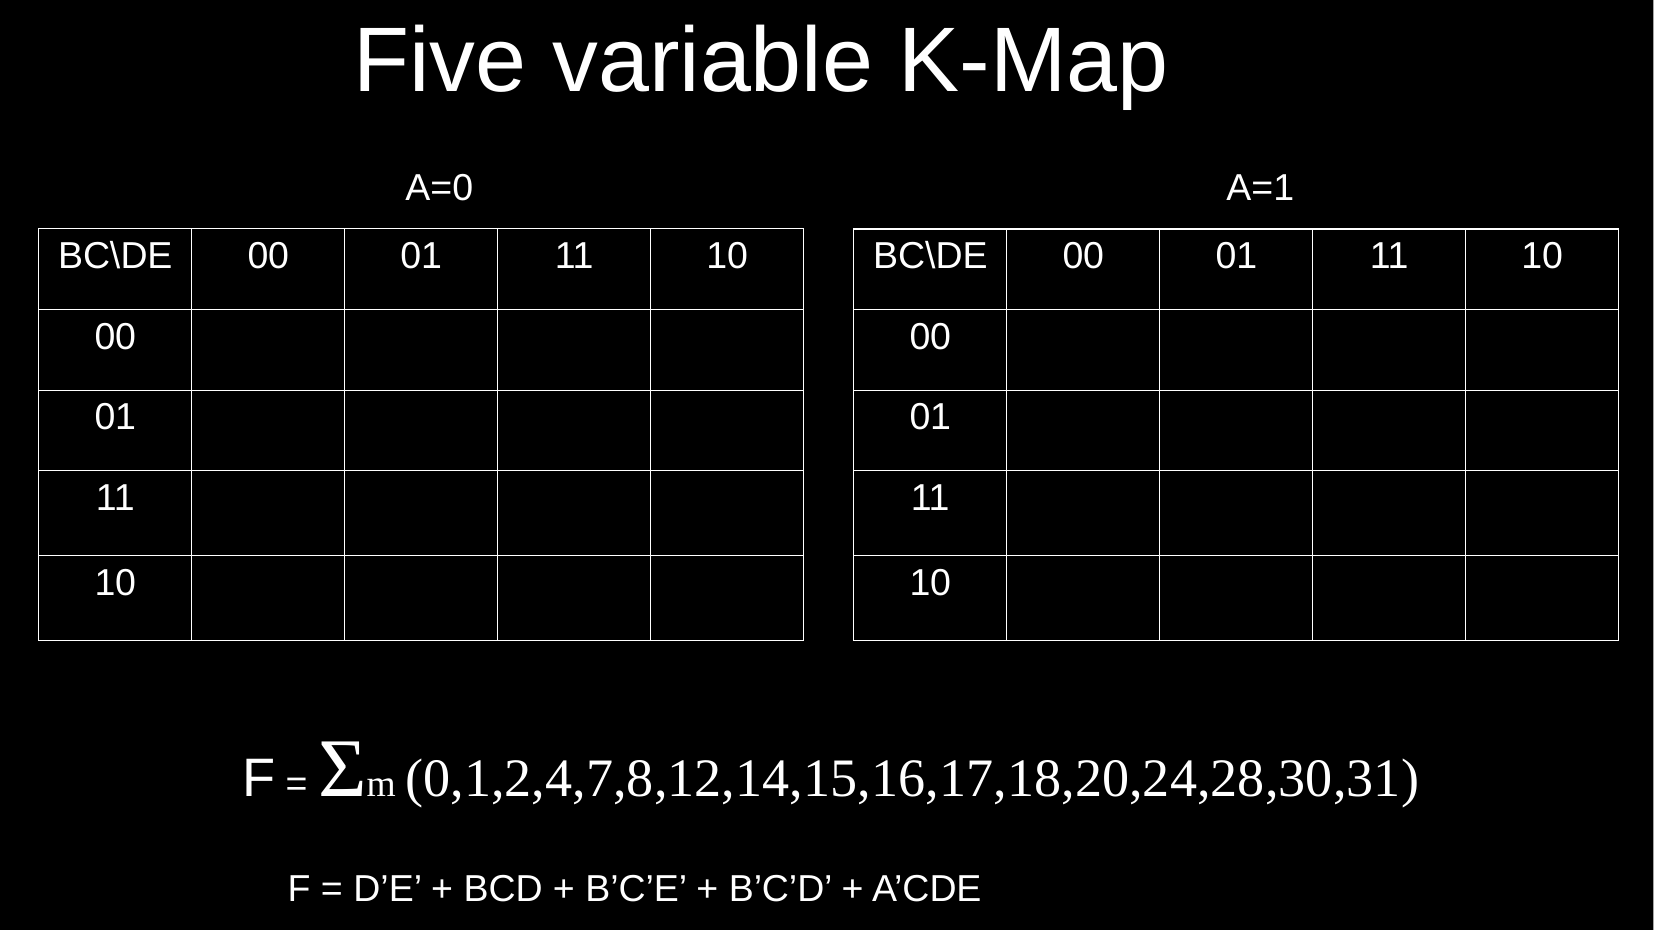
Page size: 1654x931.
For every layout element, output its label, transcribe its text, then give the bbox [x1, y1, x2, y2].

table_cell [345, 310, 497, 390]
table_cell [1160, 310, 1312, 390]
text_box A=1 [1211, 158, 1309, 216]
table_cell 00 [854, 310, 1006, 390]
table_header 00 [192, 229, 344, 309]
table_cell [1160, 471, 1312, 555]
text_box F = D’E’ + BCD + B’C’E’ + B’C’D’ + A’CDE [272, 860, 997, 918]
table_cell [651, 391, 803, 470]
table_cell [498, 556, 650, 640]
table_cell [192, 471, 344, 555]
table_header 11 [498, 229, 650, 309]
table_cell [345, 471, 497, 555]
table_cell 10 [854, 556, 1006, 640]
text_box F = Σm (0,1,2,4,7,8,12,14,15,16,17,18,20,24,28,30,31) [227, 715, 1433, 823]
table_header 00 [1007, 230, 1159, 309]
table_cell [1466, 310, 1618, 390]
table_header BC\DE [39, 229, 191, 309]
table_cell [1313, 556, 1465, 640]
table_cell [1160, 556, 1312, 640]
table_cell [1007, 310, 1159, 390]
table_cell [651, 556, 803, 640]
table_cell [1160, 391, 1312, 470]
table_cell 11 [39, 471, 191, 555]
table_cell [1007, 471, 1159, 555]
table_cell [498, 391, 650, 470]
table_cell 00 [39, 310, 191, 390]
table_cell [651, 471, 803, 555]
table_cell [192, 556, 344, 640]
table_cell [1313, 391, 1465, 470]
table_header 10 [651, 229, 803, 309]
table_cell [1313, 310, 1465, 390]
table_cell [498, 471, 650, 555]
table_header 10 [1466, 230, 1618, 309]
table_cell [192, 391, 344, 470]
table_header 01 [1160, 230, 1312, 309]
table_cell [192, 310, 344, 390]
table_header BC\DE [854, 230, 1006, 309]
table_header 11 [1313, 230, 1465, 309]
table_cell [1466, 556, 1618, 640]
table_cell 10 [39, 556, 191, 640]
table_cell [1313, 471, 1465, 555]
table_cell [1466, 471, 1618, 555]
table_cell [1007, 391, 1159, 470]
table_cell [1466, 391, 1618, 470]
table_cell [498, 310, 650, 390]
text_box A=0 [390, 158, 489, 216]
table_cell 01 [39, 391, 191, 470]
table_cell [345, 556, 497, 640]
table_cell [1007, 556, 1159, 640]
table_cell [345, 391, 497, 470]
table_cell 01 [854, 391, 1006, 470]
table_cell 11 [854, 471, 1006, 555]
title Five variable K-Map [23, 5, 1501, 114]
table_header 01 [345, 229, 497, 309]
table_cell [651, 310, 803, 390]
